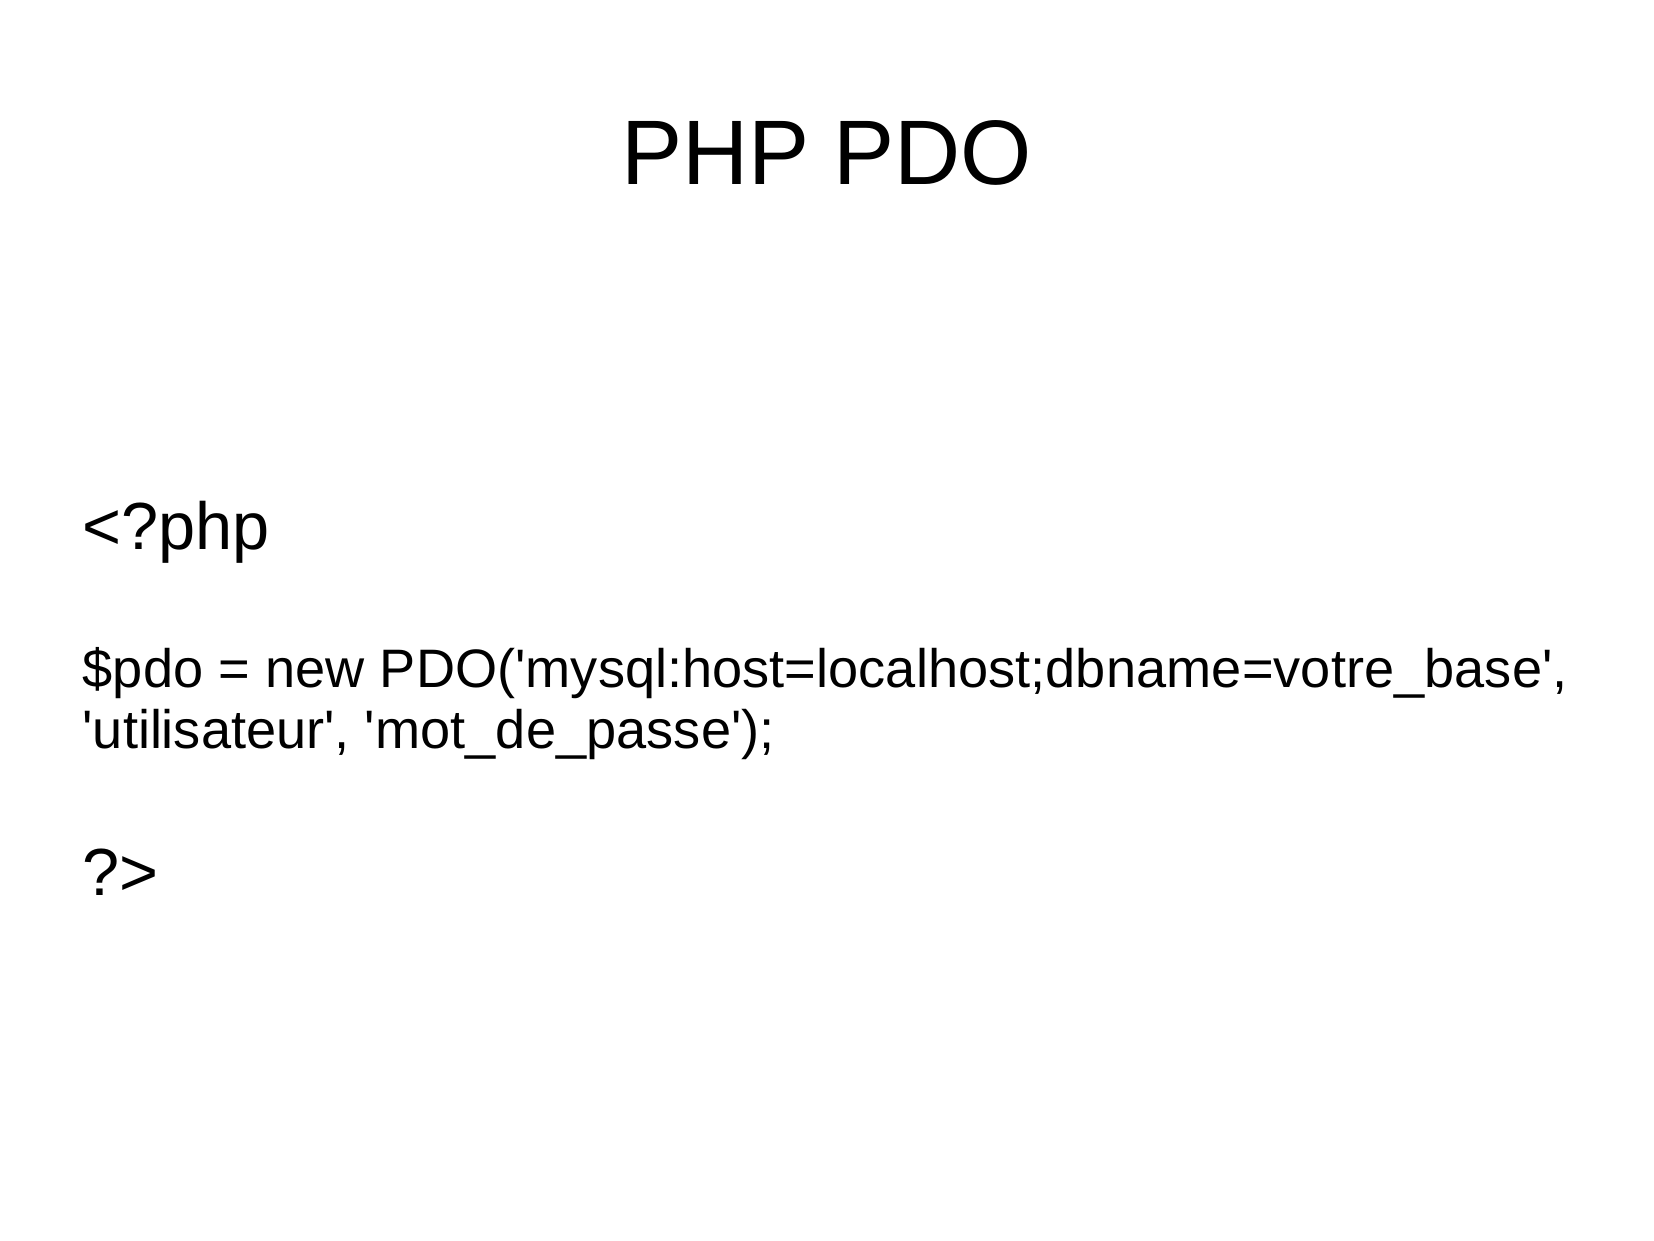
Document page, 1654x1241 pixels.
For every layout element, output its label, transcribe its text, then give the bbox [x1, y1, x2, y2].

title PHP PDO [82, 49, 1571, 257]
subtitle <?php $pdo = new PDO('mysql:host=localhost;dbname=votre_base', 'utilisateur', 'mot_de_passe'); ?> [82, 290, 1571, 1109]
